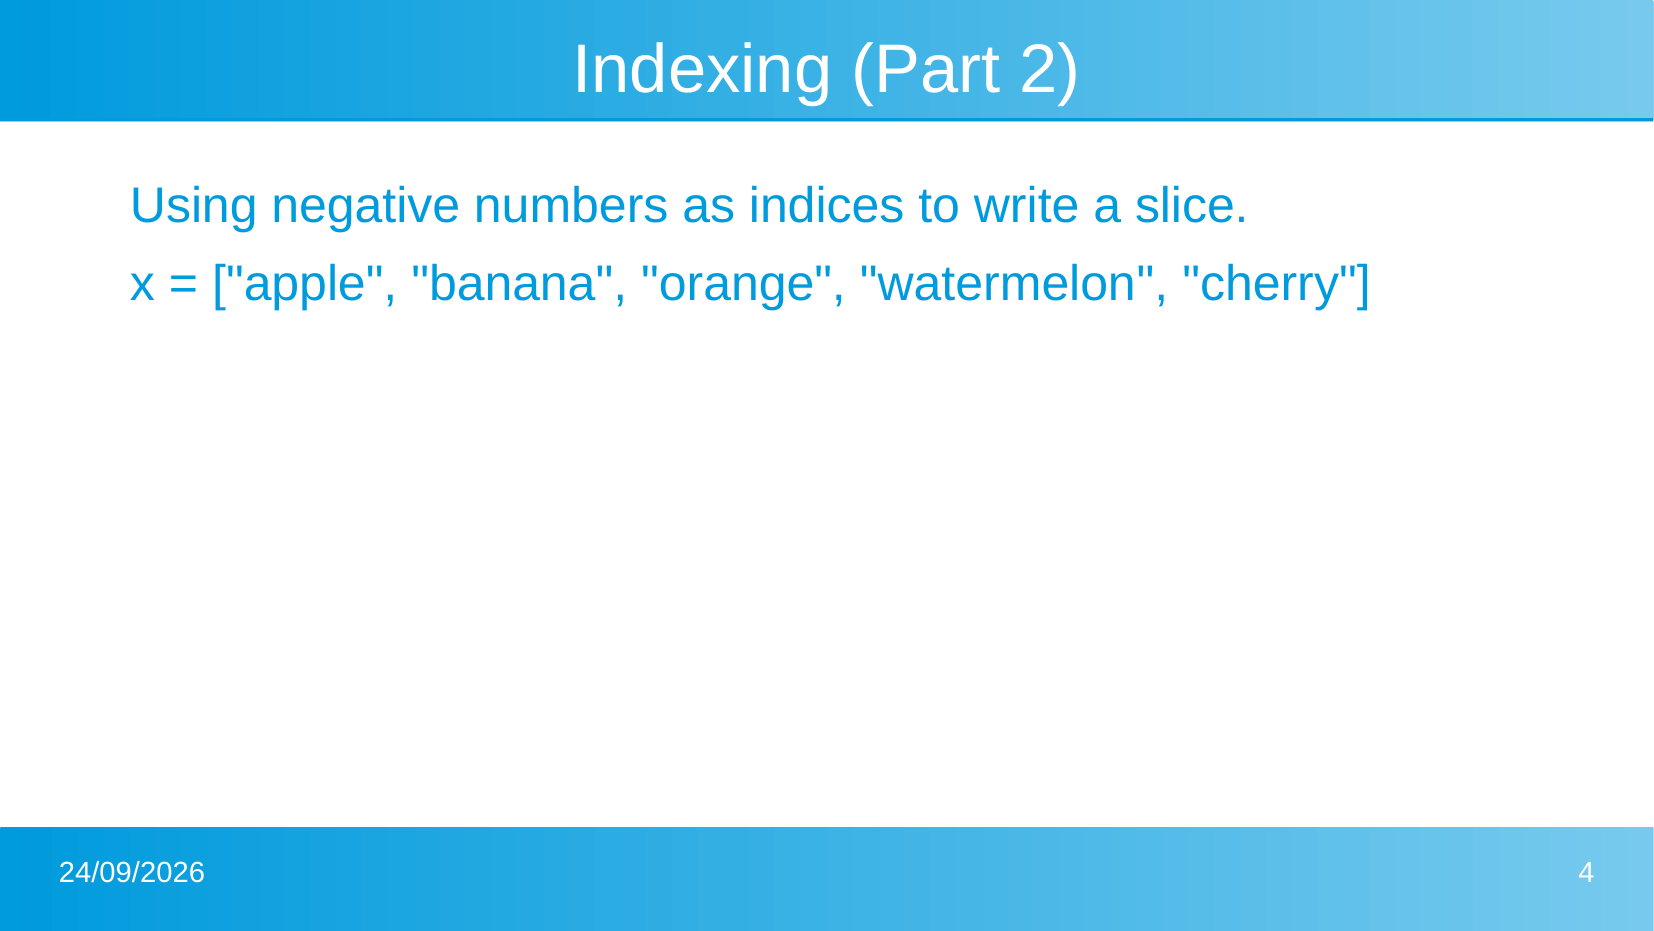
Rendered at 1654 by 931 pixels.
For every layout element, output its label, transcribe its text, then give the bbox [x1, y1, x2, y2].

list Using negative numbers as indices to write a slice. x = ["apple", "banana", "orange", "watermelon", "cherry"] [59, 177, 1595, 768]
title Indexing (Part 2) [59, 29, 1595, 108]
